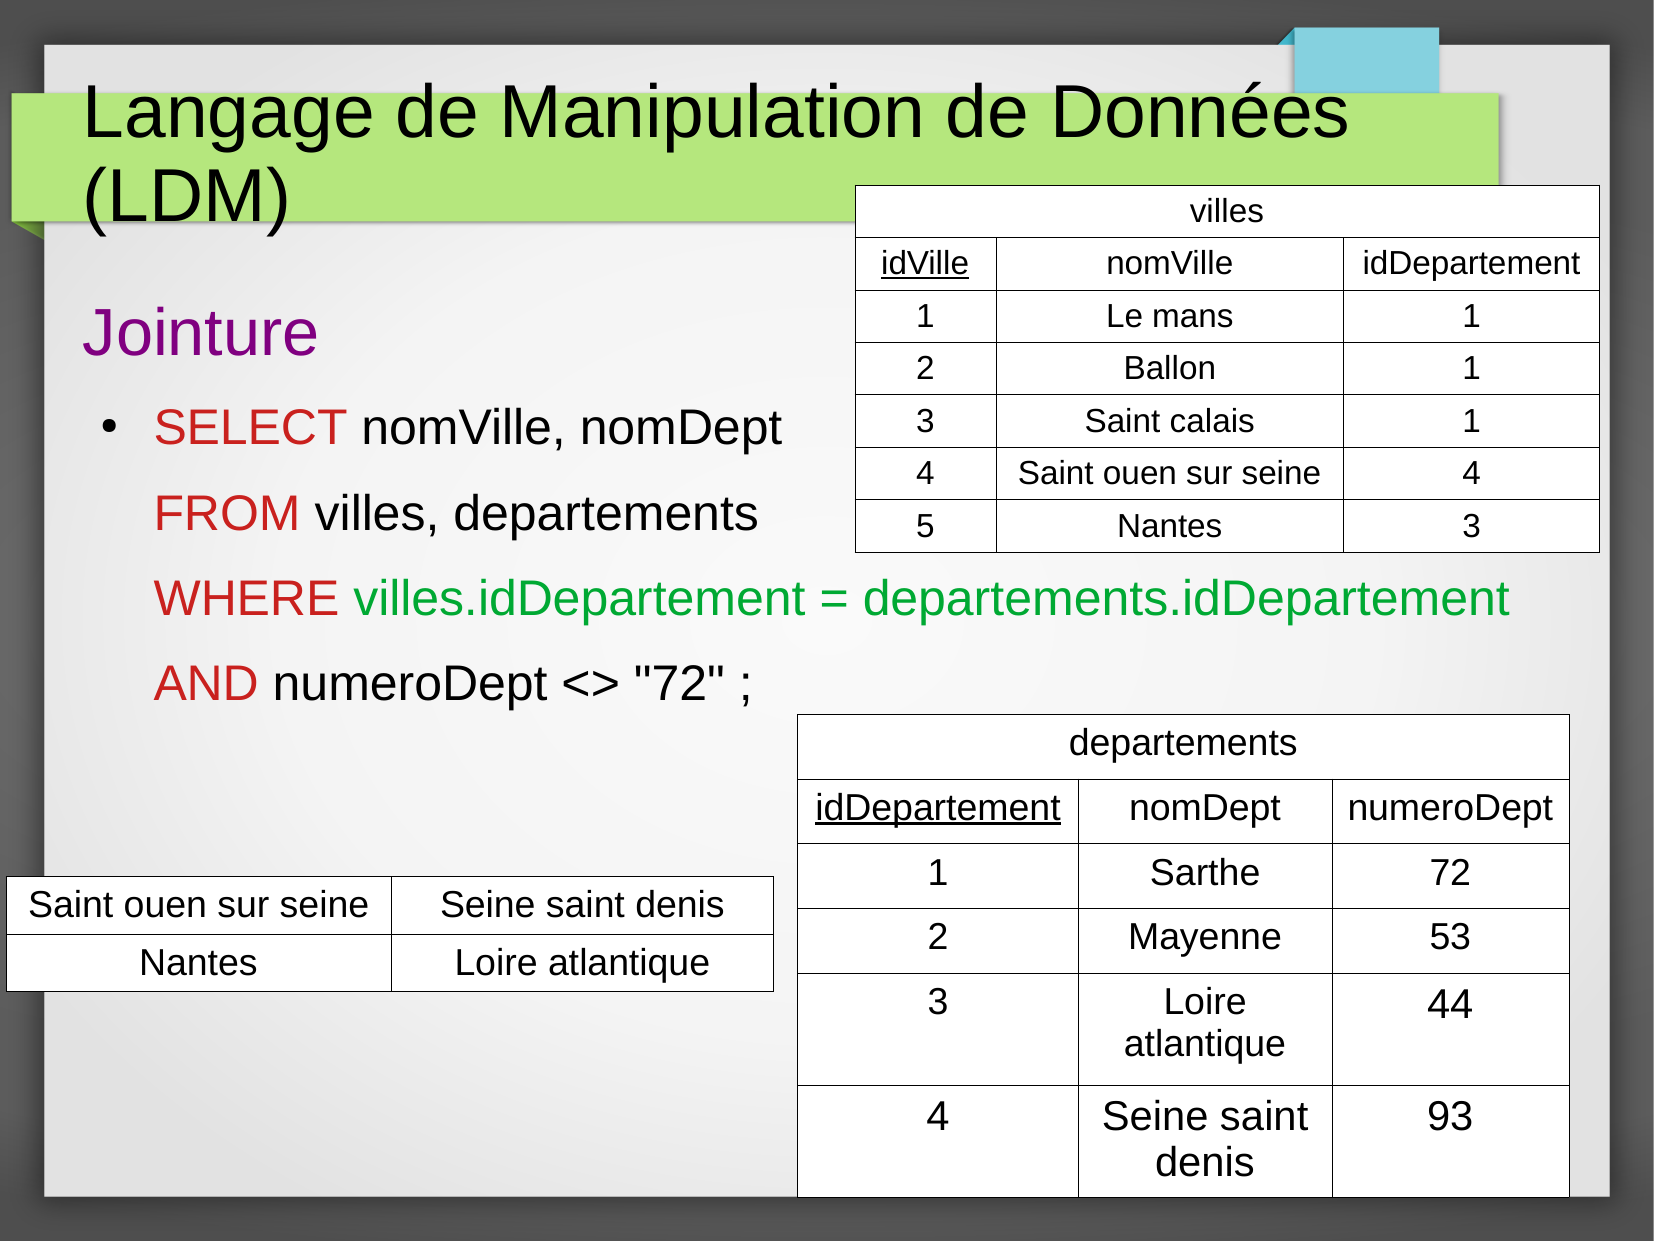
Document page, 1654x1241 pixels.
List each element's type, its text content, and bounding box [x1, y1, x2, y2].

table_cell idDepartement [1344, 238, 1599, 290]
table_cell Sarthe [1079, 844, 1332, 908]
table_cell 72 [1333, 844, 1569, 908]
table_cell 1 [798, 844, 1078, 908]
table_cell 1 [1344, 395, 1599, 447]
table_cell Le mans [997, 291, 1343, 342]
table_cell nomVille [997, 238, 1343, 290]
table_cell Nantes [7, 935, 391, 991]
table_cell 4 [856, 448, 996, 499]
table_cell 1 [1344, 343, 1599, 394]
table_cell Ballon [997, 343, 1343, 394]
title Langage de Manipulation de Données (LDM) [82, 49, 1571, 257]
table_cell 44 [1333, 974, 1569, 1085]
table_cell Saint calais [997, 395, 1343, 447]
table_cell 3 [856, 395, 996, 447]
table_cell 4 [1344, 448, 1599, 499]
table_cell 3 [798, 974, 1078, 1085]
table_cell Saint ouen sur seine [997, 448, 1343, 499]
table_header Saint ouen sur seine [7, 877, 391, 934]
table_cell Nantes [997, 500, 1343, 552]
table_cell 1 [856, 291, 996, 342]
table_header Seine saint denis [392, 877, 773, 934]
table_cell 93 [1333, 1086, 1569, 1197]
table_cell Loire atlantique [1079, 974, 1332, 1085]
list Jointure SELECT nomVille, nomDept FROM villes, departements WHERE villes.idDepartement = departements.idDepartement AND numeroDept <> "72" ; [82, 295, 1571, 1015]
table_header villes [856, 186, 1599, 237]
table_cell Loire atlantique [392, 935, 773, 991]
table_cell 1 [1344, 291, 1599, 342]
table_cell 4 [798, 1086, 1078, 1197]
table_cell 2 [856, 343, 996, 394]
table_cell numeroDept [1333, 780, 1569, 843]
table_cell idDepartement [798, 780, 1078, 843]
table_cell 2 [798, 909, 1078, 973]
table_cell idVille [856, 238, 996, 290]
table_cell 3 [1344, 500, 1599, 552]
table_cell 53 [1333, 909, 1569, 973]
table_cell Mayenne [1079, 909, 1332, 973]
picture [0, 0, 1654, 1241]
table_cell nomDept [1079, 780, 1332, 843]
table_cell 5 [856, 500, 996, 552]
table_header departements [798, 715, 1569, 779]
table_cell Seine saint denis [1079, 1086, 1332, 1197]
